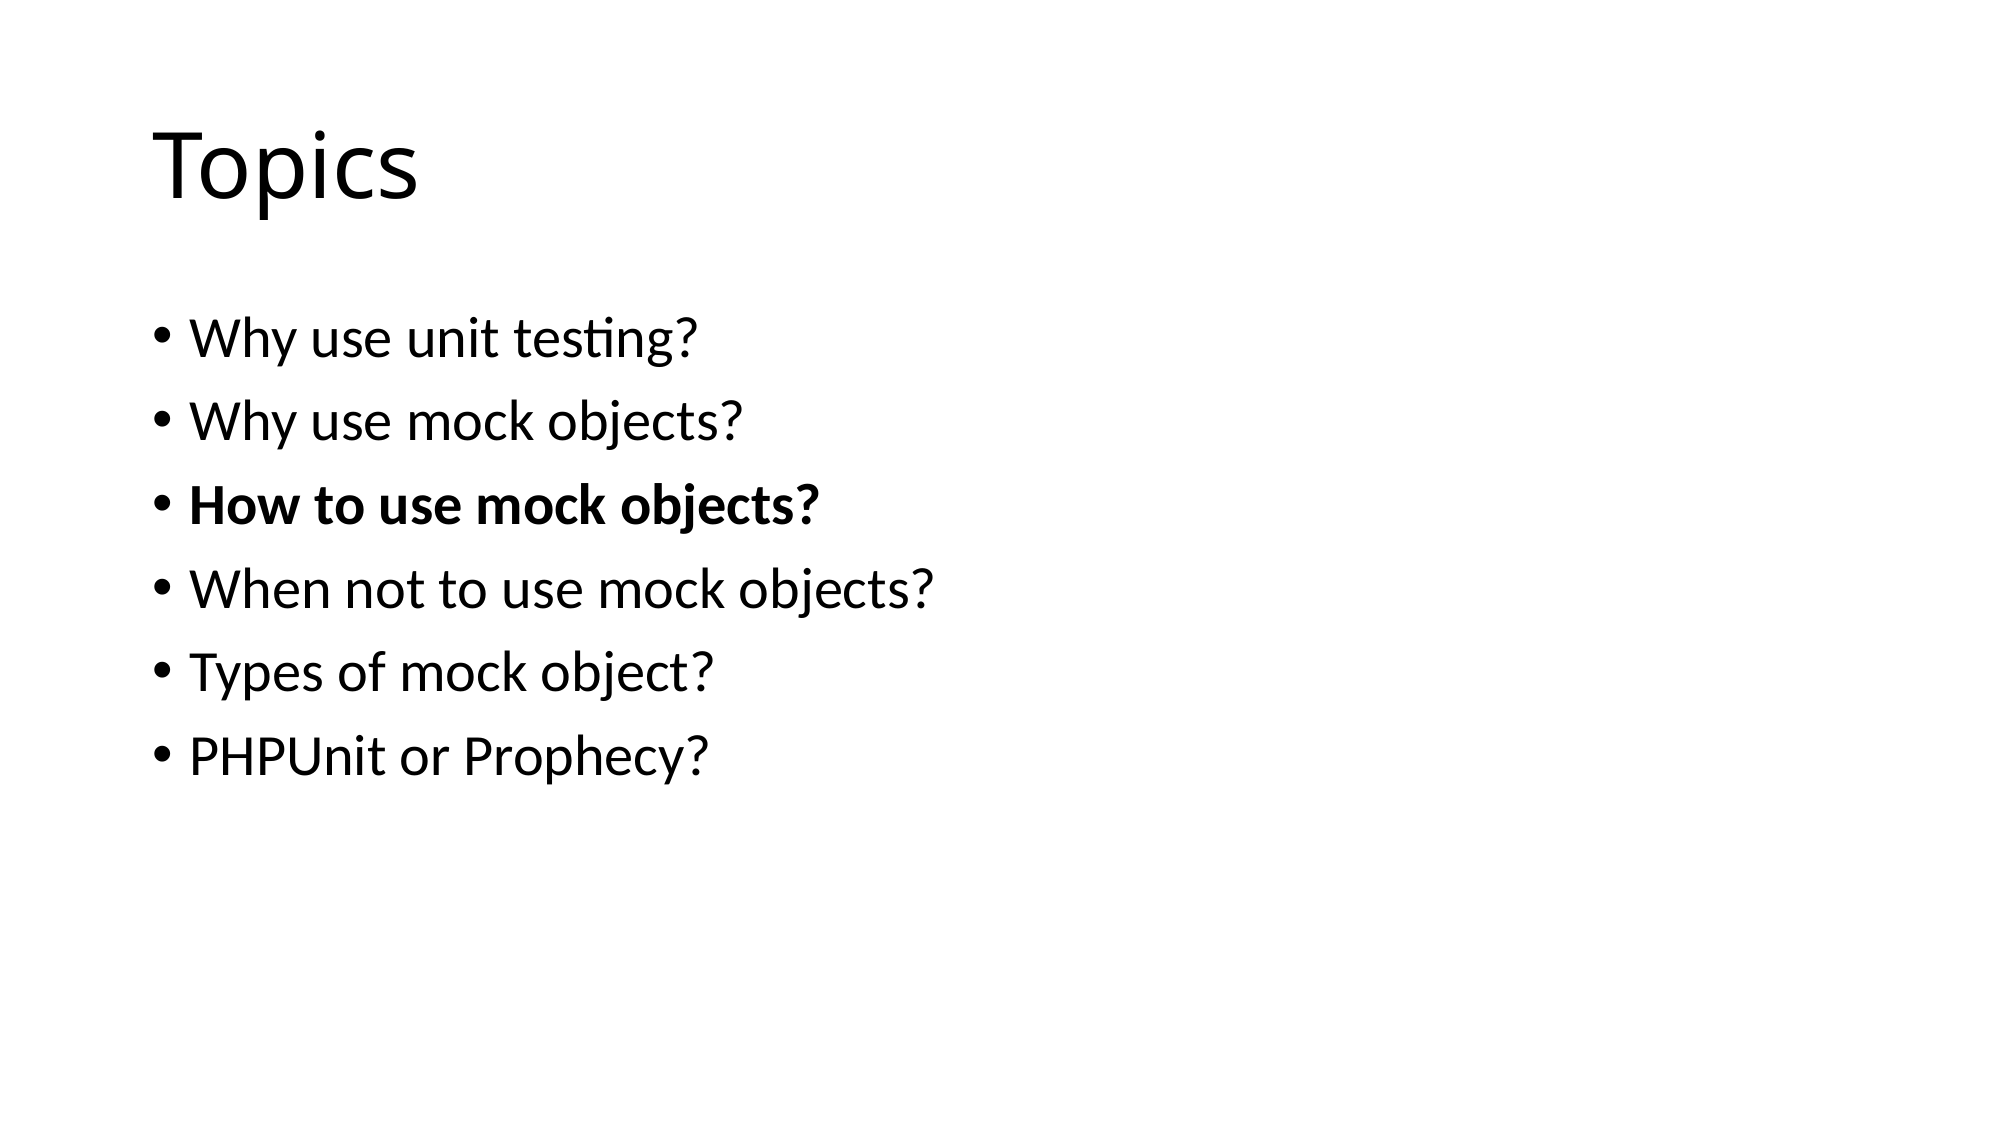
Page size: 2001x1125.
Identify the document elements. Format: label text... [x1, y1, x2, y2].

title Topics [137, 59, 1863, 278]
list Why use unit testing? Why use mock objects? How to use mock objects? When not to use mock objects? Types of mock object? PHPUnit or Prophecy? [137, 299, 1863, 1014]
